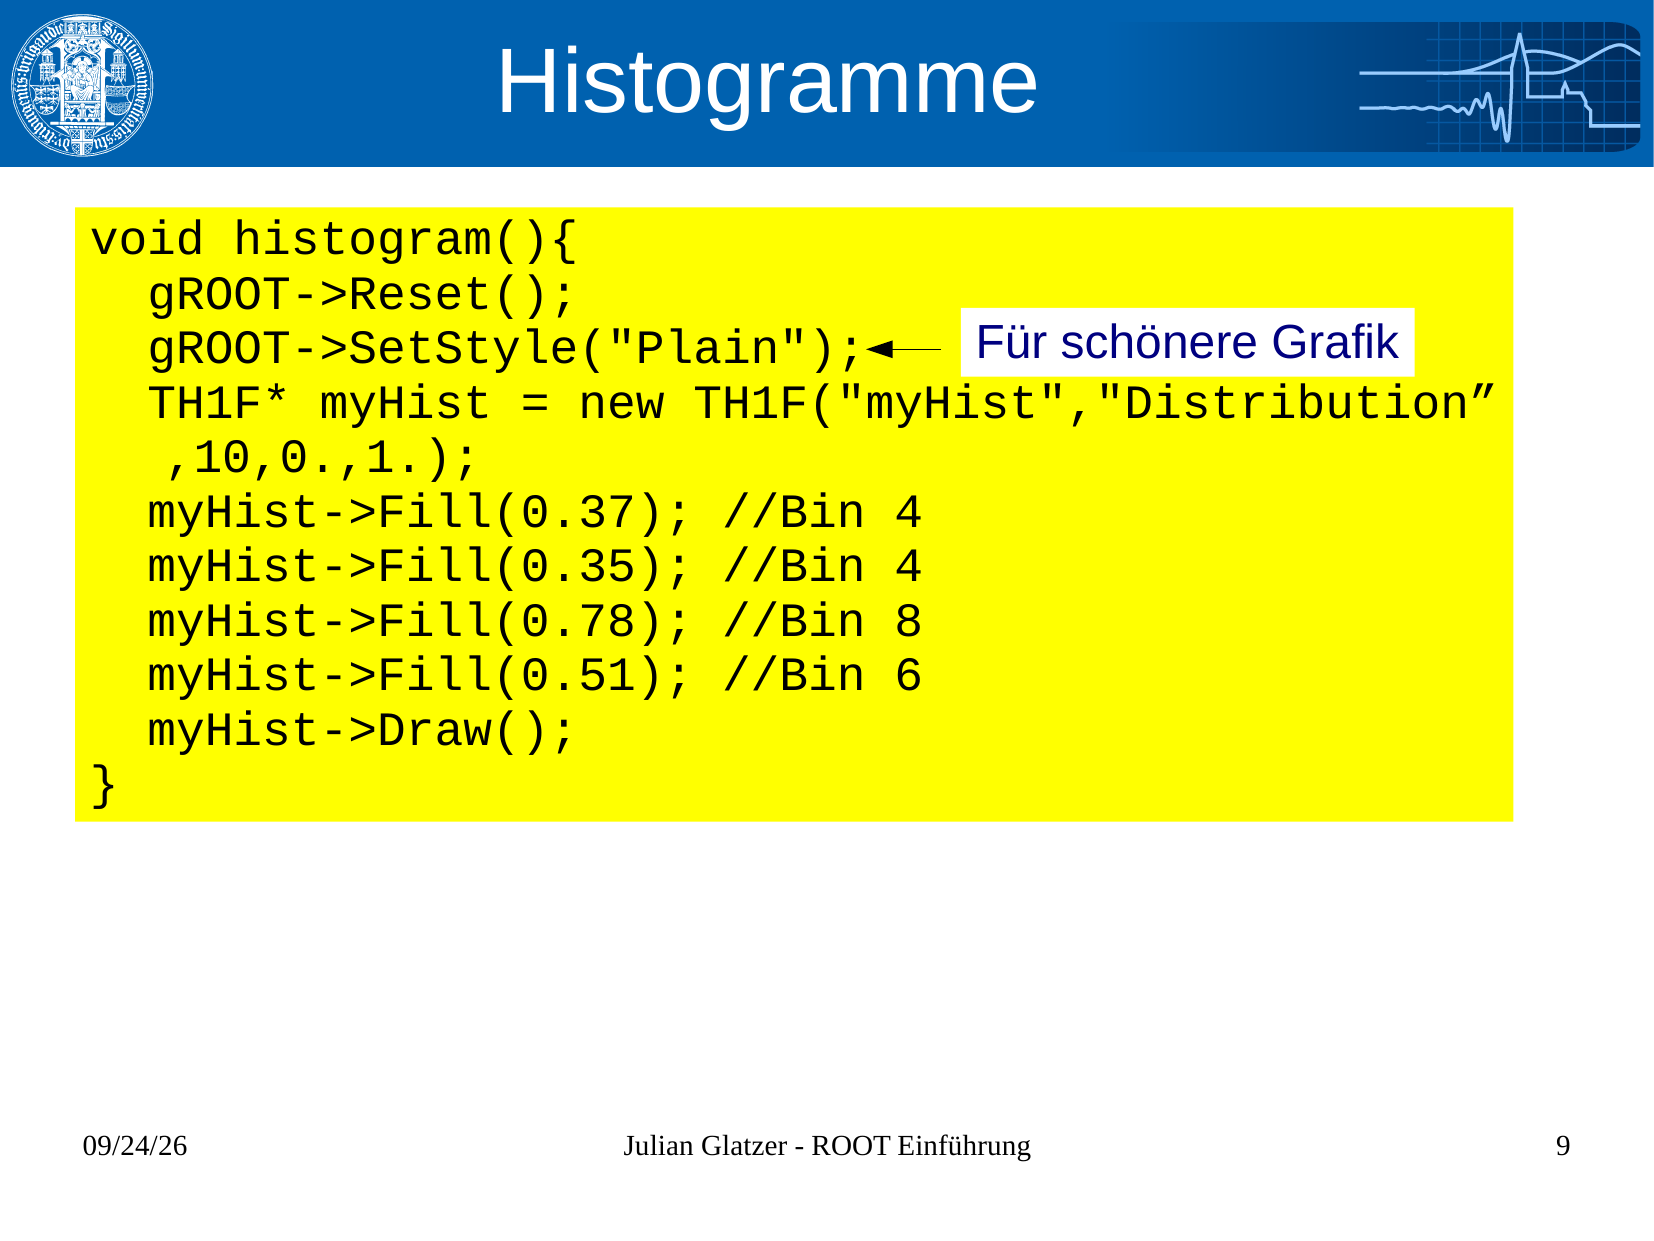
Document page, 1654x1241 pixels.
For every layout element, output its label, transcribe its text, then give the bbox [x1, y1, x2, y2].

text_box void histogram(){ gROOT->Reset(); gROOT->SetStyle("Plain"); TH1F* myHist = new TH1F("myHist","Distribution” ,10,0.,1.); myHist->Fill(0.37); //Bin 4 myHist->Fill(0.35); //Bin 4 myHist->Fill(0.78); //Bin 8 myHist->Fill(0.51); //Bin 6 myHist->Draw(); } [75, 207, 1514, 822]
picture [0, 0, 1654, 167]
text_box Für schönere Grafik [960, 307, 1415, 377]
title Histogramme [187, 11, 1351, 151]
